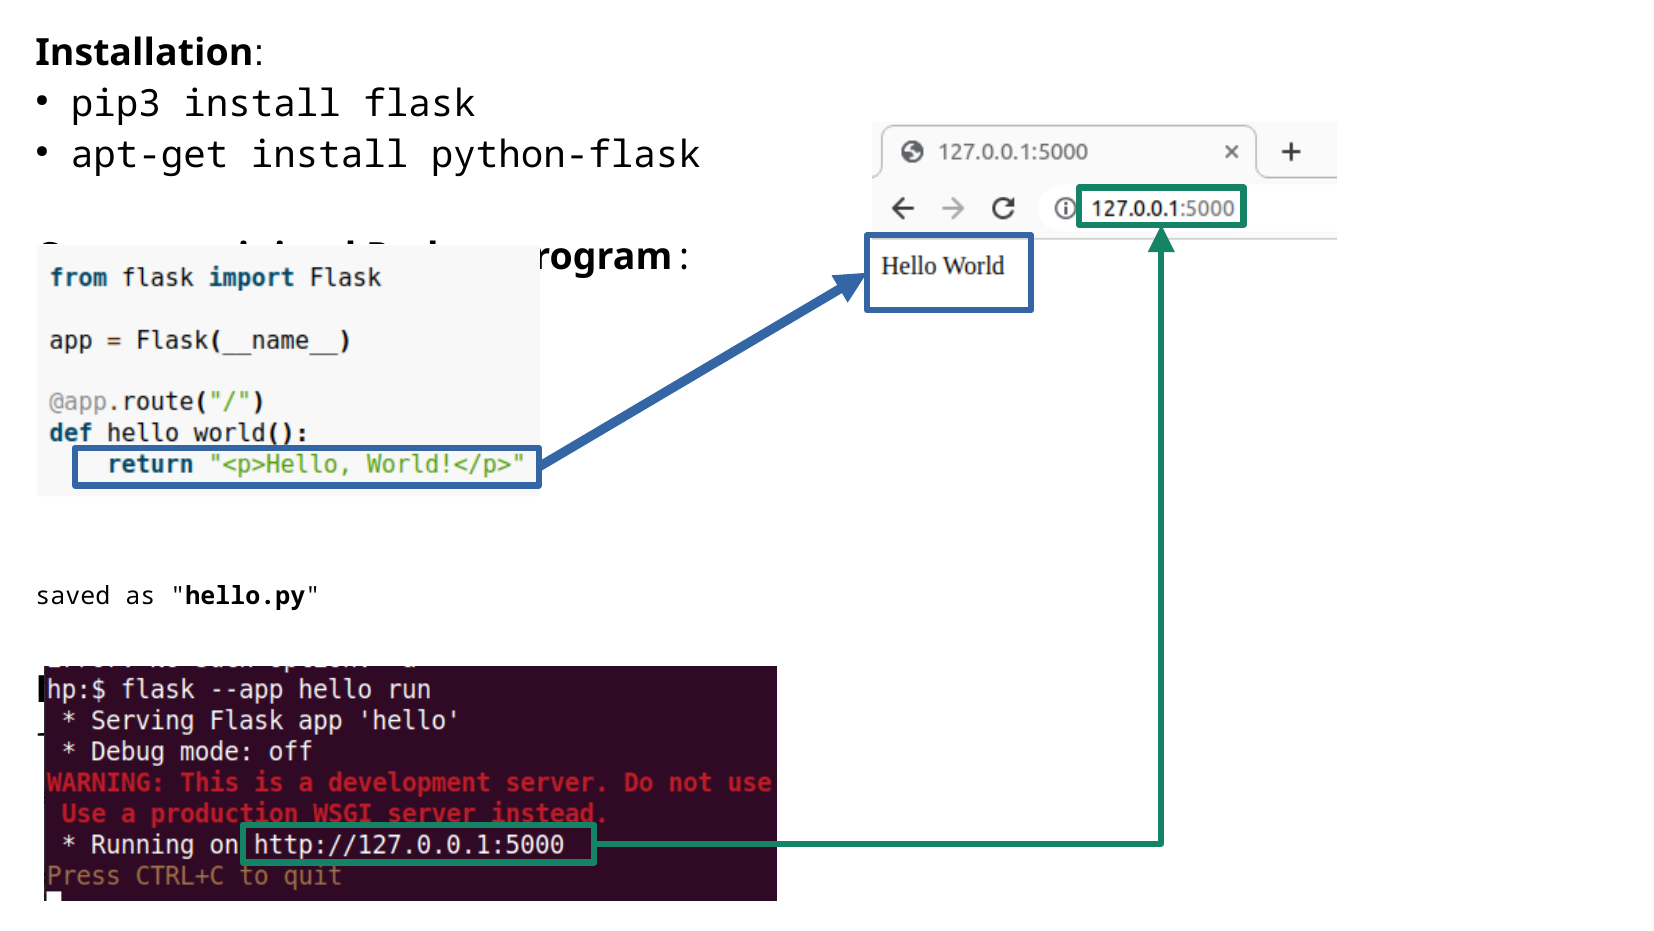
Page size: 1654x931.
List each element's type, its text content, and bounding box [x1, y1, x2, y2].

picture [78, 451, 536, 482]
picture [872, 238, 1028, 307]
picture [44, 666, 777, 901]
text_box Installation: pip3 install flask apt-get install python-flask Create a minimal Python program: saved as "hello.py" Running a development webserver: flask --app hello run [20, 18, 751, 863]
picture [37, 244, 540, 498]
picture [872, 122, 1337, 317]
picture [246, 828, 591, 859]
picture [1082, 191, 1240, 222]
